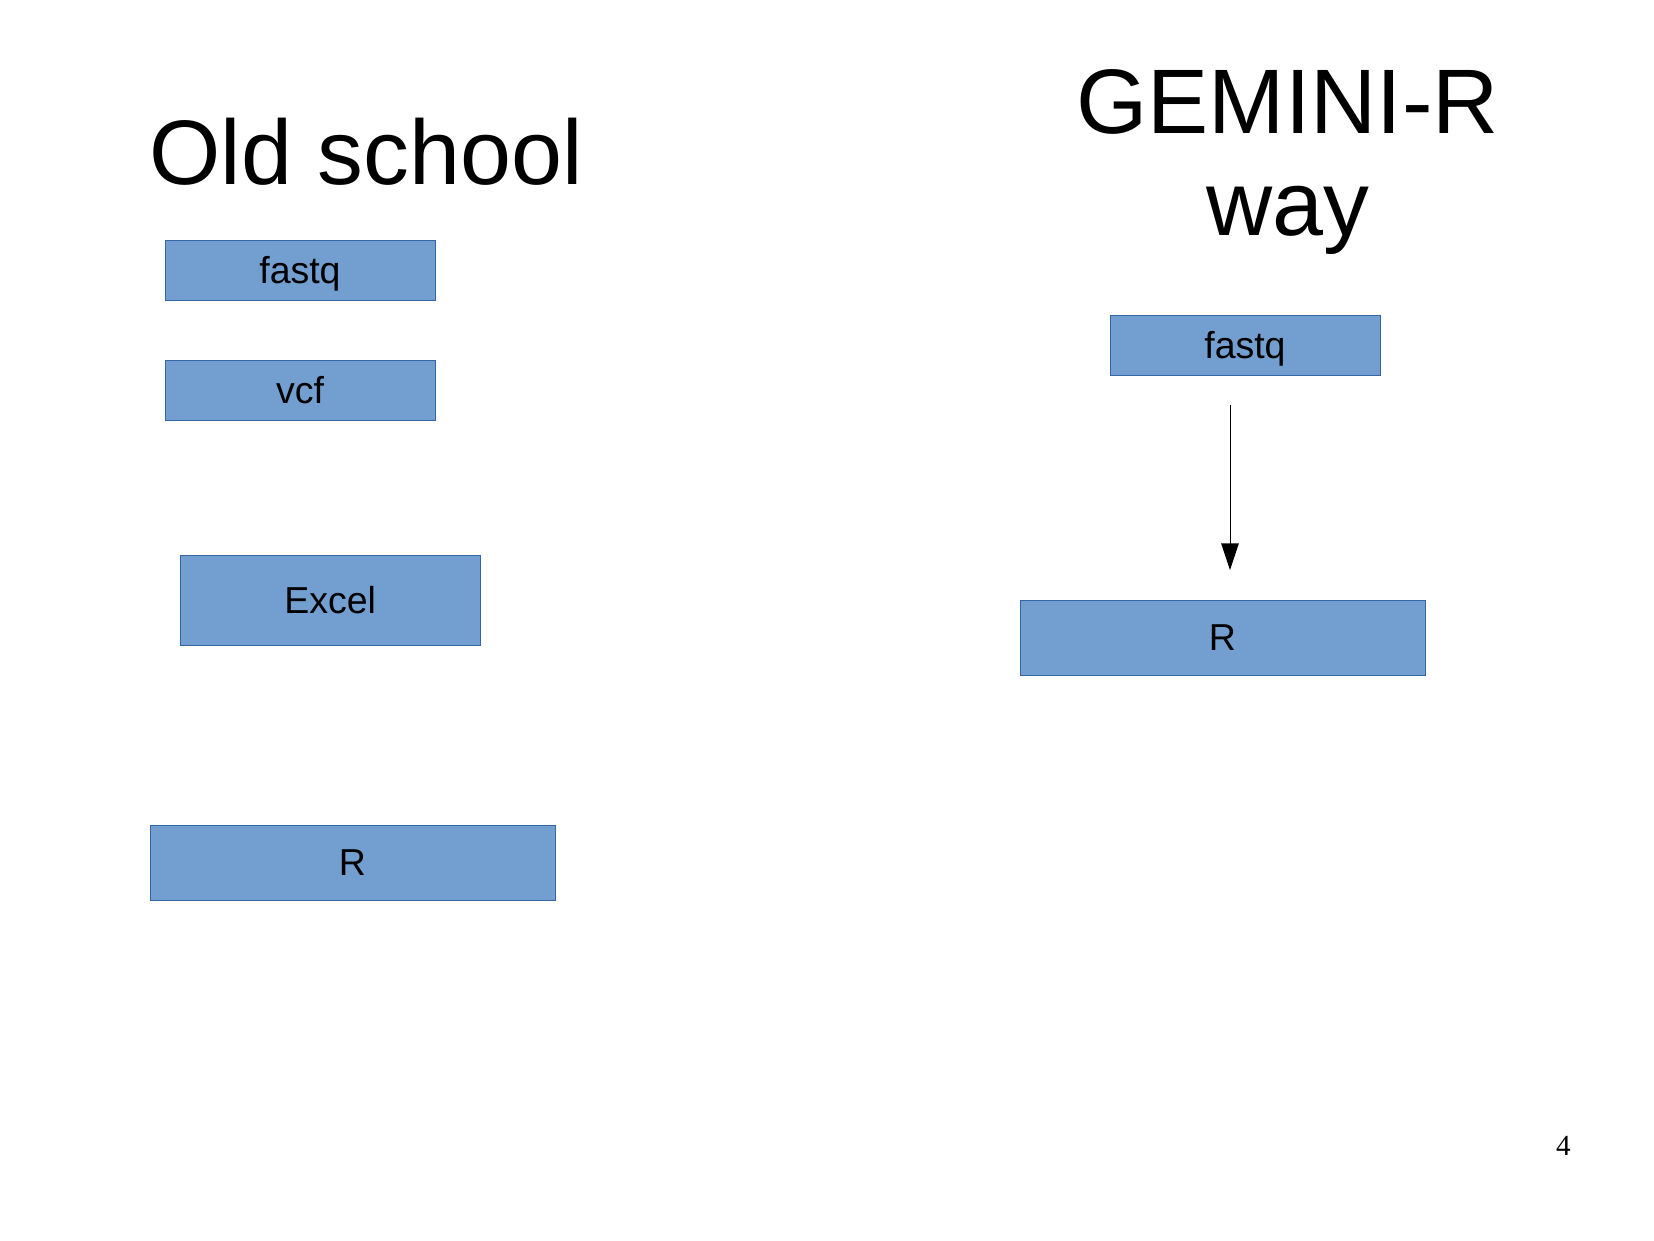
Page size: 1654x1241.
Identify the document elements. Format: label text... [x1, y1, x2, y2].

text_box fastq [165, 240, 436, 301]
text_box vcf [165, 360, 436, 421]
text_box Excel [180, 555, 481, 646]
text_box R [150, 825, 556, 901]
title Old school [83, 49, 650, 257]
text_box R [1020, 600, 1426, 676]
title GEMINI-R way [1005, 49, 1571, 257]
text_box fastq [1110, 315, 1381, 376]
